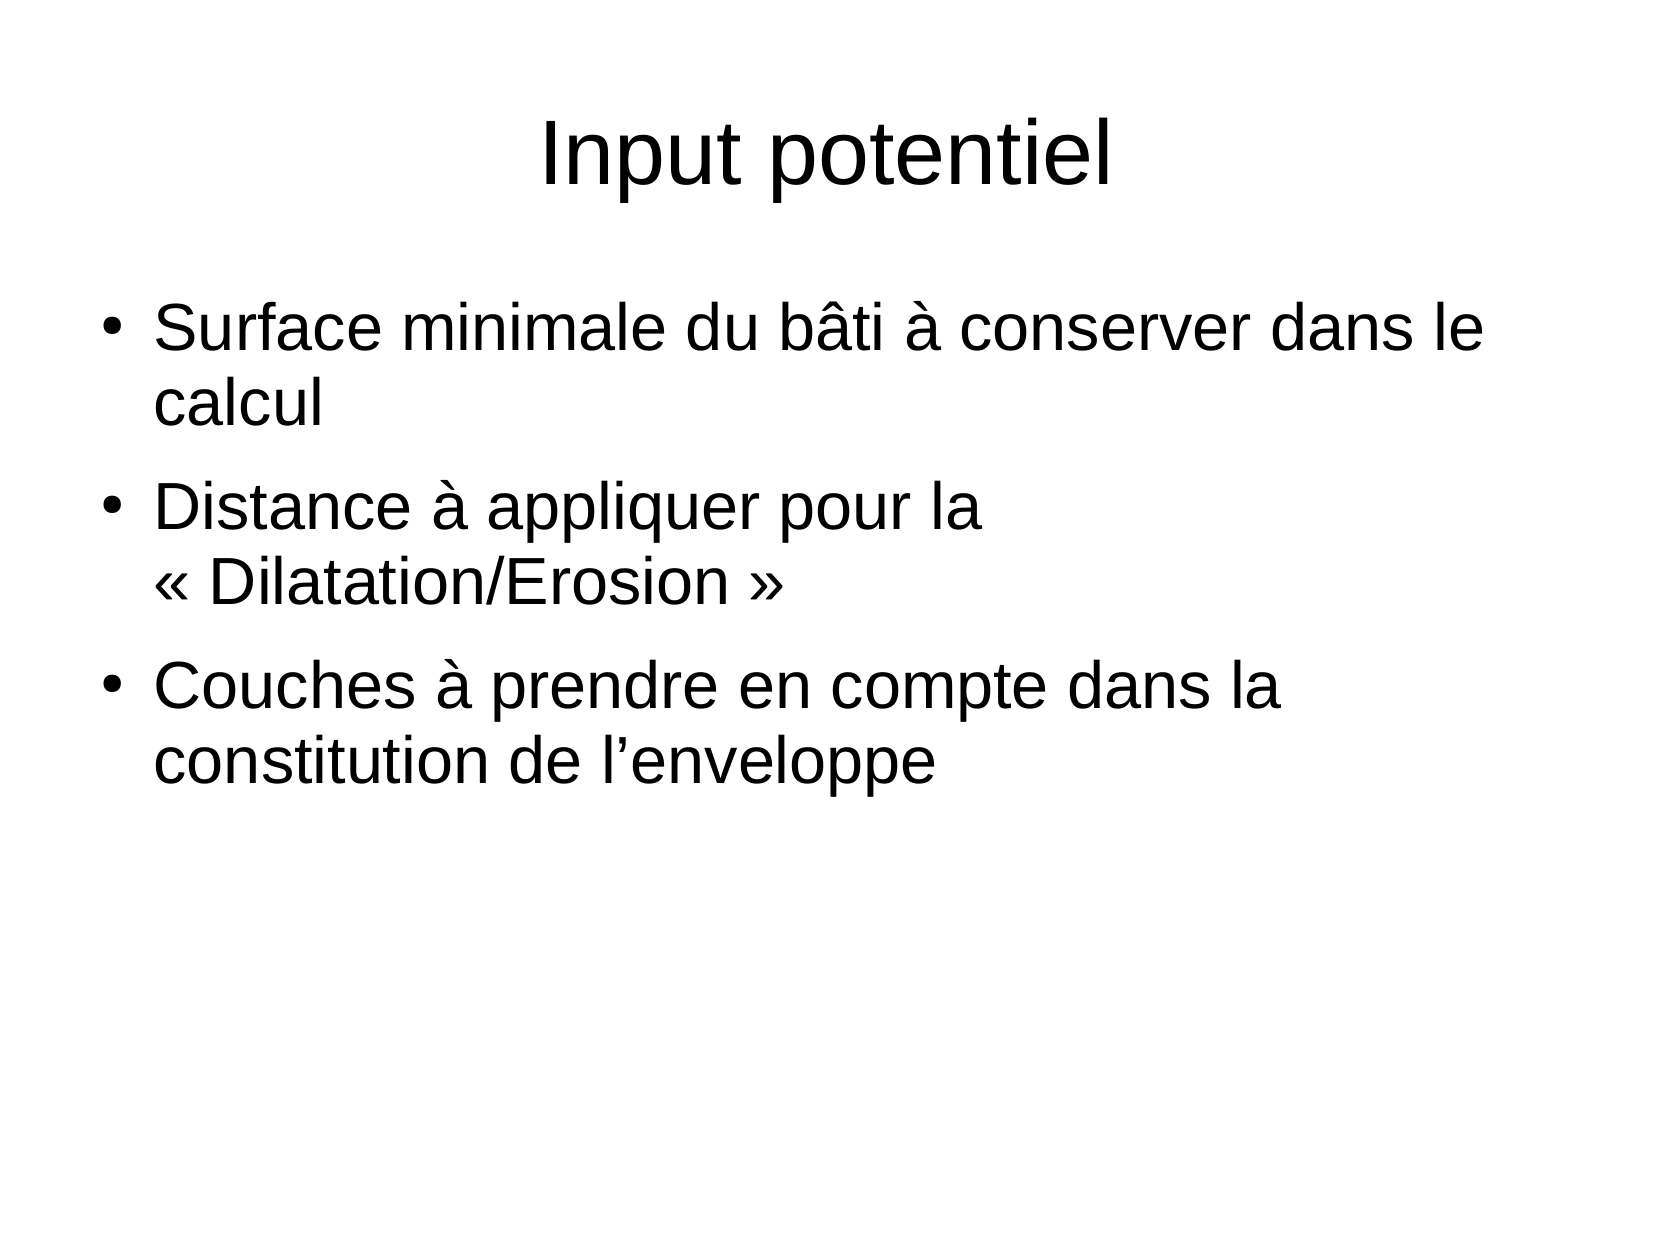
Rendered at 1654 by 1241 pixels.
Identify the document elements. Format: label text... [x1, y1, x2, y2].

title Input potentiel [82, 49, 1571, 257]
list Surface minimale du bâti à conserver dans le calcul Distance à appliquer pour la « Dilatation/Erosion » Couches à prendre en compte dans la constitution de l’enveloppe [82, 290, 1571, 1010]
